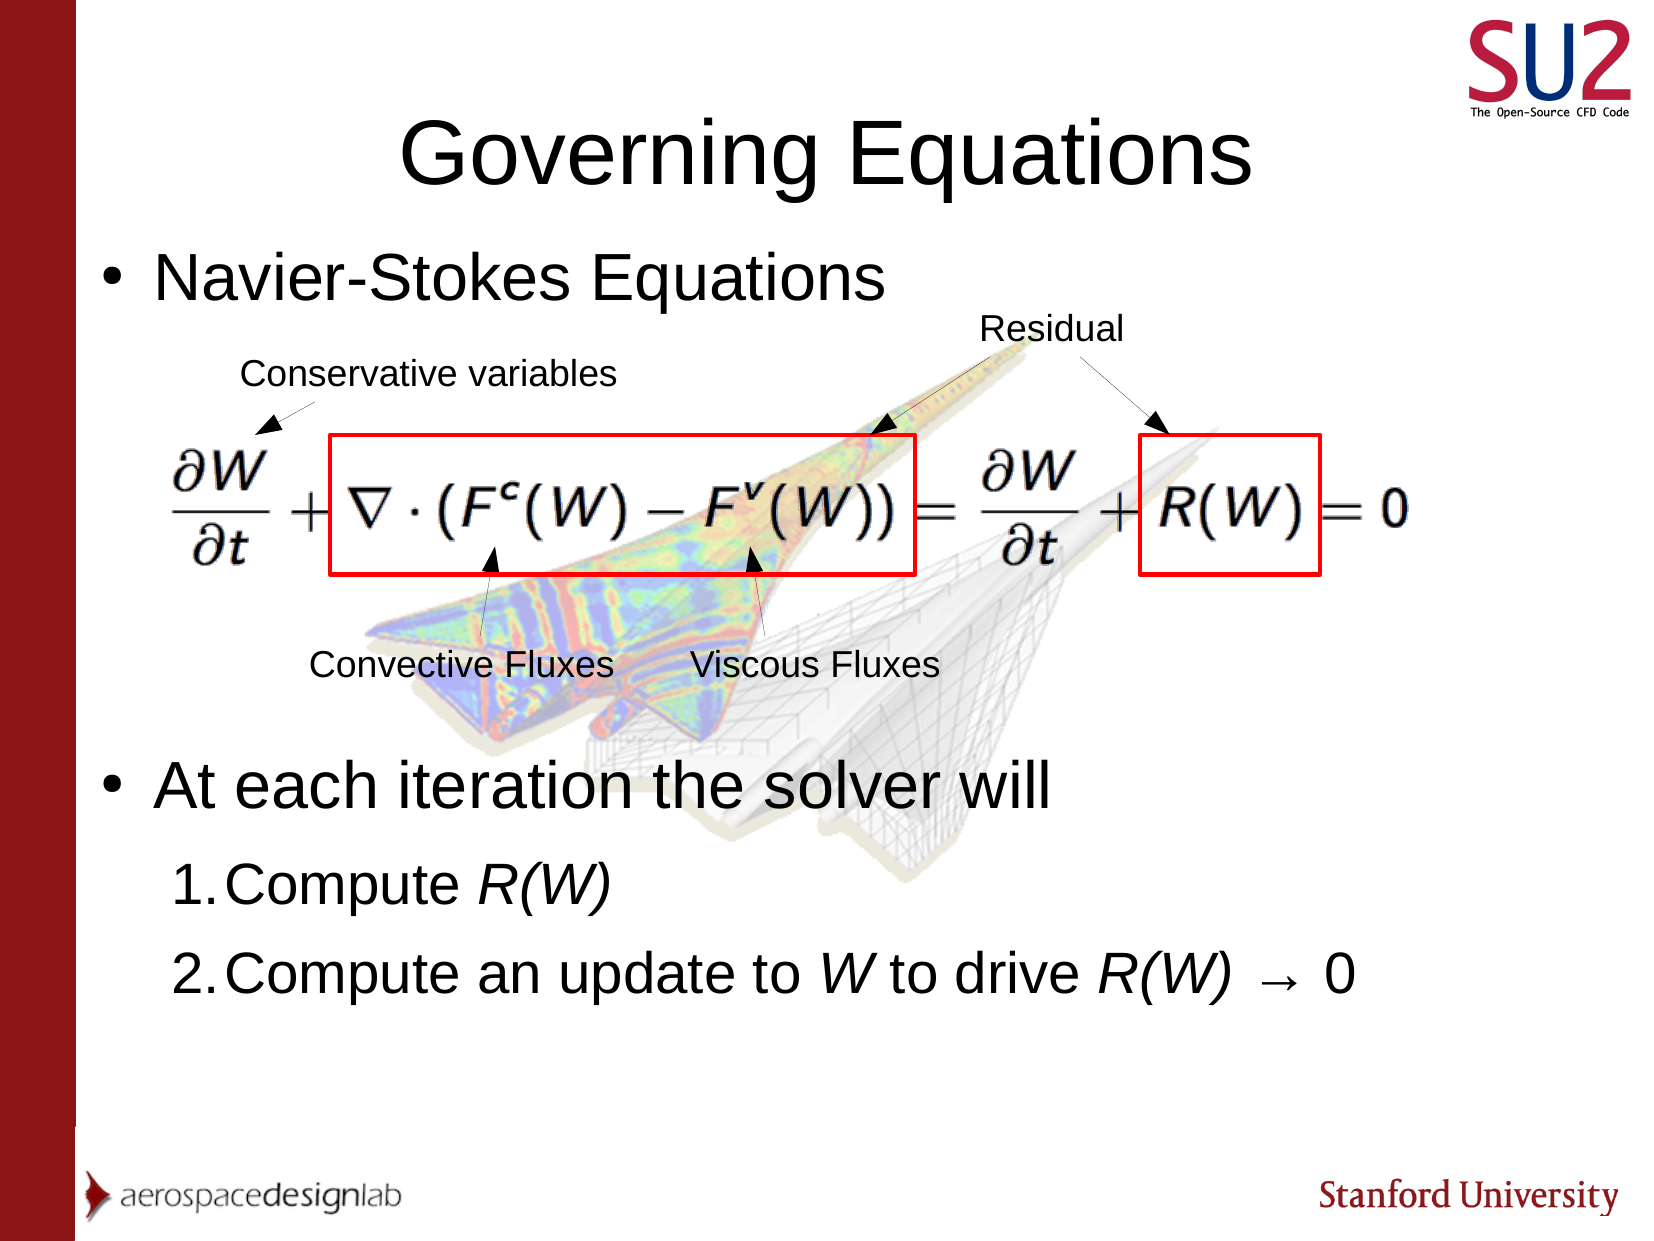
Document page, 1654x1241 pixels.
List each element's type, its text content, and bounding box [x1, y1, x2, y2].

text_box [330, 435, 916, 575]
picture [156, 434, 870, 575]
picture [1170, 434, 1418, 575]
text_box Viscous Fluxes [675, 636, 957, 694]
picture [1466, 17, 1635, 120]
picture [874, 434, 1167, 575]
list Navier-Stokes Equations At each iteration the solver will Compute R(W) Compute an update to W to drive R(W) → 0 [82, 240, 1571, 1103]
text_box Conservative variables [224, 345, 634, 402]
title Governing Equations [82, 49, 1571, 240]
text_box Residual [964, 300, 1141, 357]
picture [80, 1169, 406, 1224]
text_box Convective Fluxes [294, 636, 631, 694]
text_box [1140, 435, 1321, 575]
